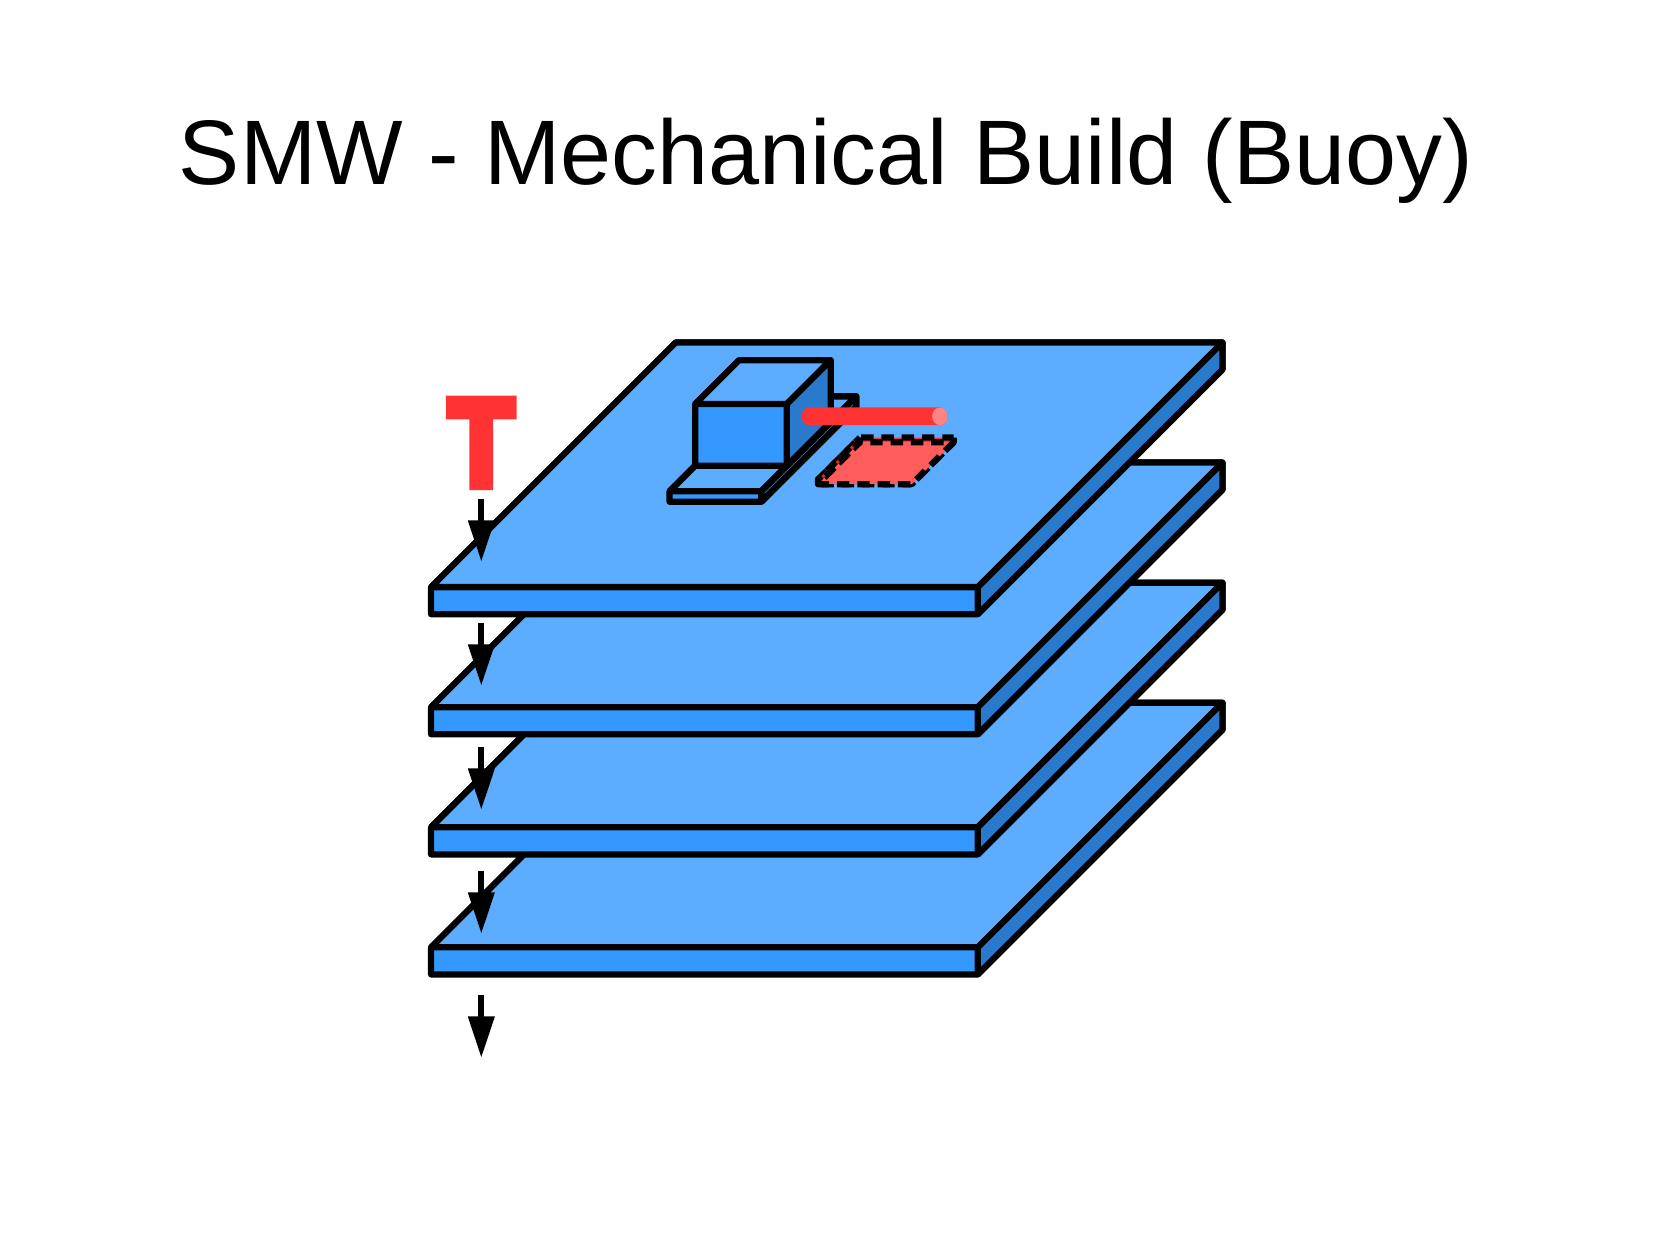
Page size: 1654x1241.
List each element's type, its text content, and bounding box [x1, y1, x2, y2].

title SMW - Mechanical Build (Buoy) [82, 49, 1571, 257]
text_box [431, 342, 1223, 615]
text_box [431, 702, 1223, 975]
text_box [431, 462, 1223, 735]
text_box [431, 582, 1223, 855]
text_box [669, 360, 939, 502]
text_box [445, 395, 517, 491]
text_box [817, 437, 954, 485]
